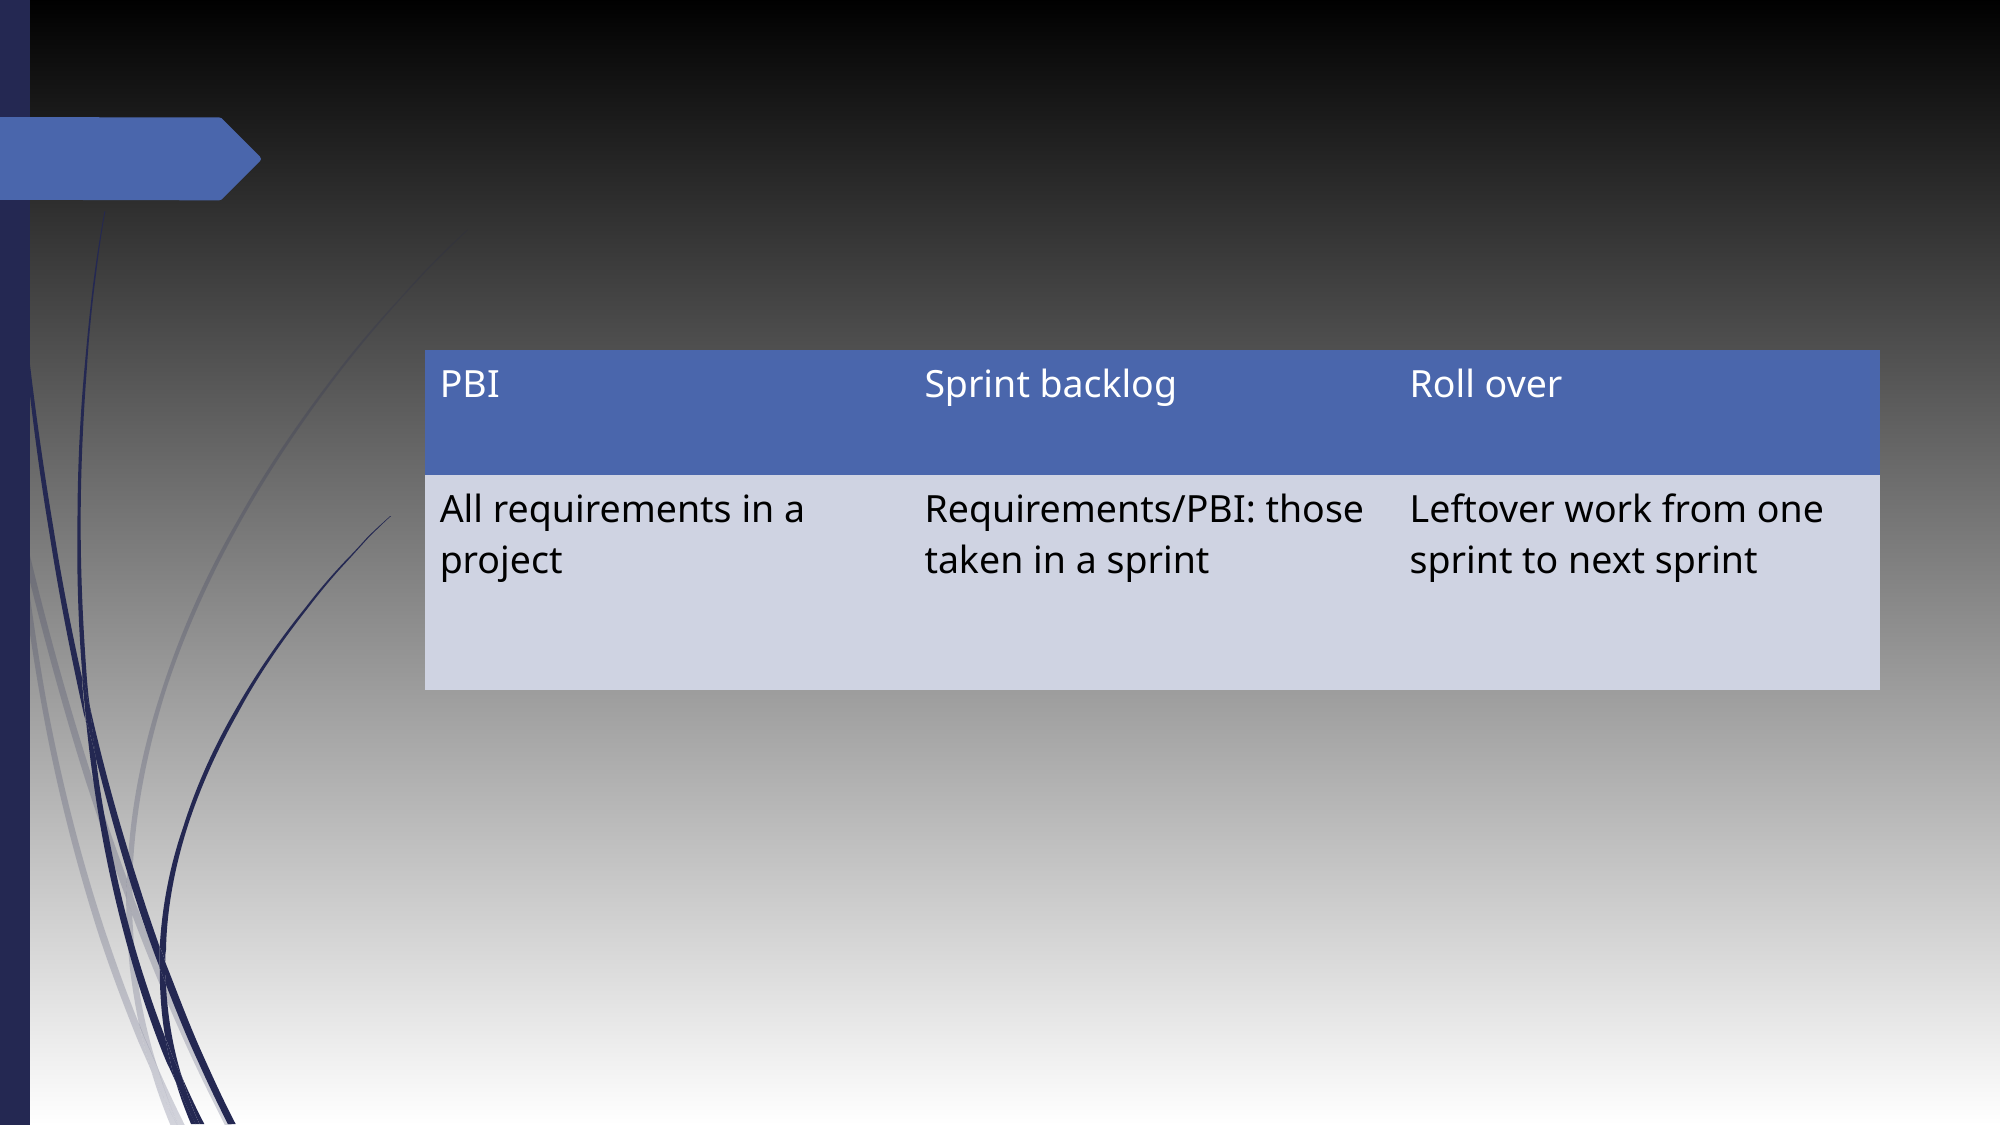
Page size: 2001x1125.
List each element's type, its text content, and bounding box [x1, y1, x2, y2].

title [425, 102, 1888, 313]
table_header Roll over [1395, 350, 1880, 475]
table_cell Requirements/PBI: those taken in a sprint [910, 475, 1395, 690]
table_cell All requirements in a project [425, 475, 910, 690]
table_header PBI [425, 350, 910, 475]
table_cell Leftover work from one sprint to next sprint [1395, 475, 1880, 690]
table_header Sprint backlog [910, 350, 1395, 475]
